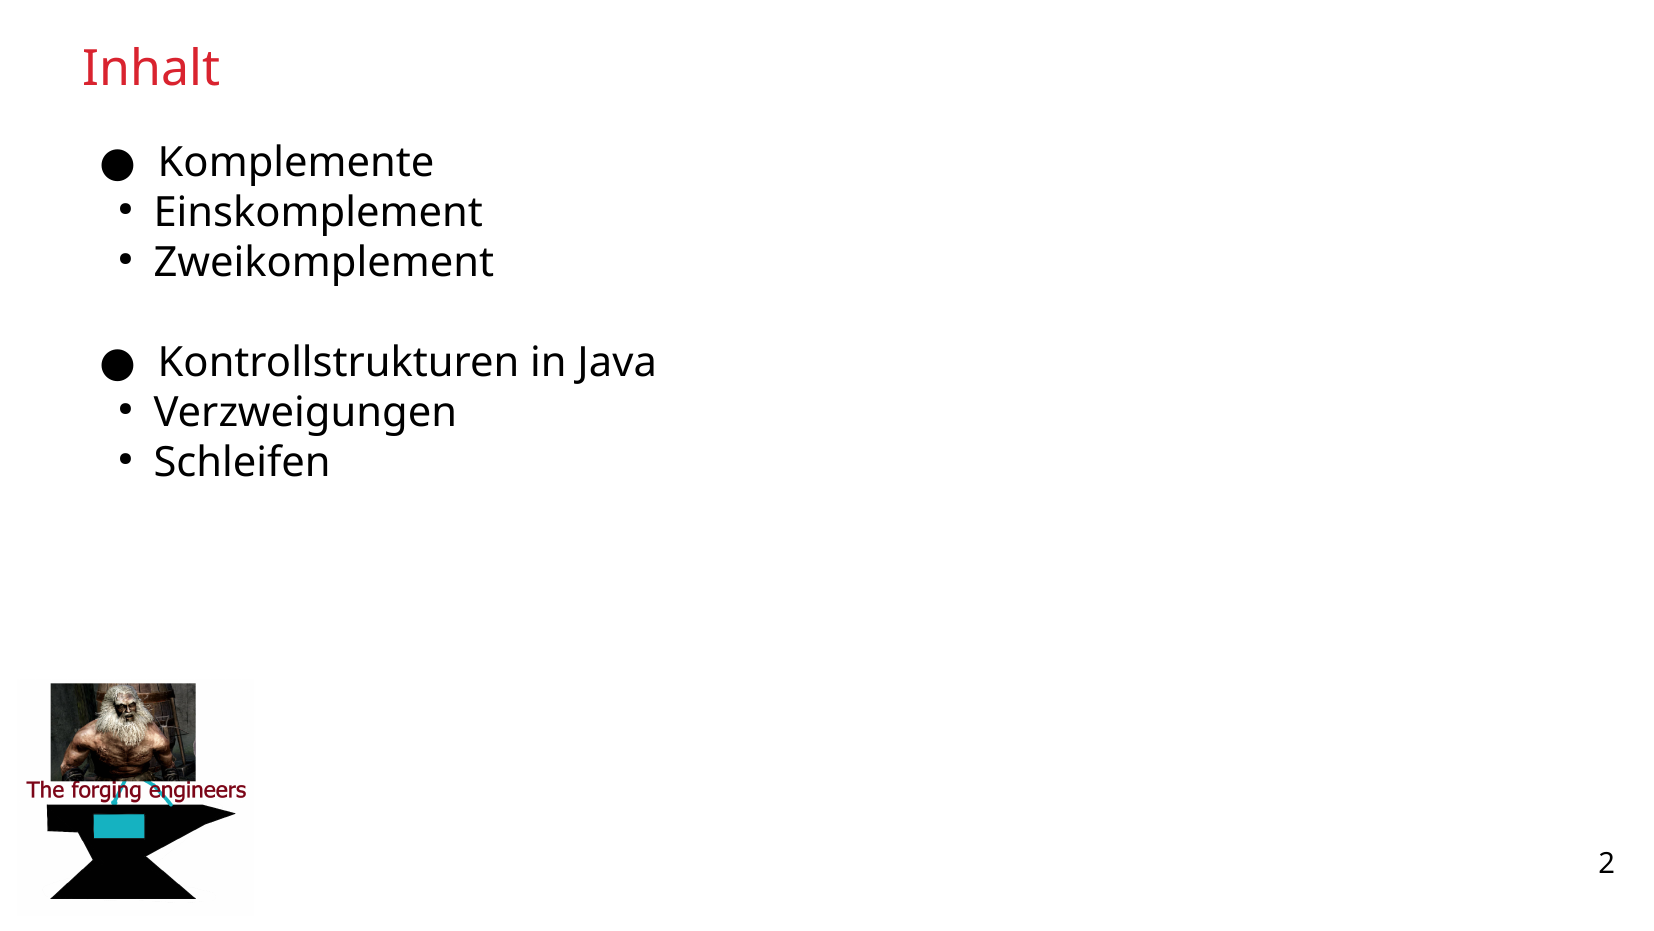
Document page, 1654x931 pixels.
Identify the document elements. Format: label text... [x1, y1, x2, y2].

picture [17, 679, 254, 916]
subtitle Komplemente Einskomplement Zweikomplement Kontrollstrukturen in Java Verzweigungen Schleifen [82, 134, 981, 579]
title Inhalt [82, 37, 1571, 95]
